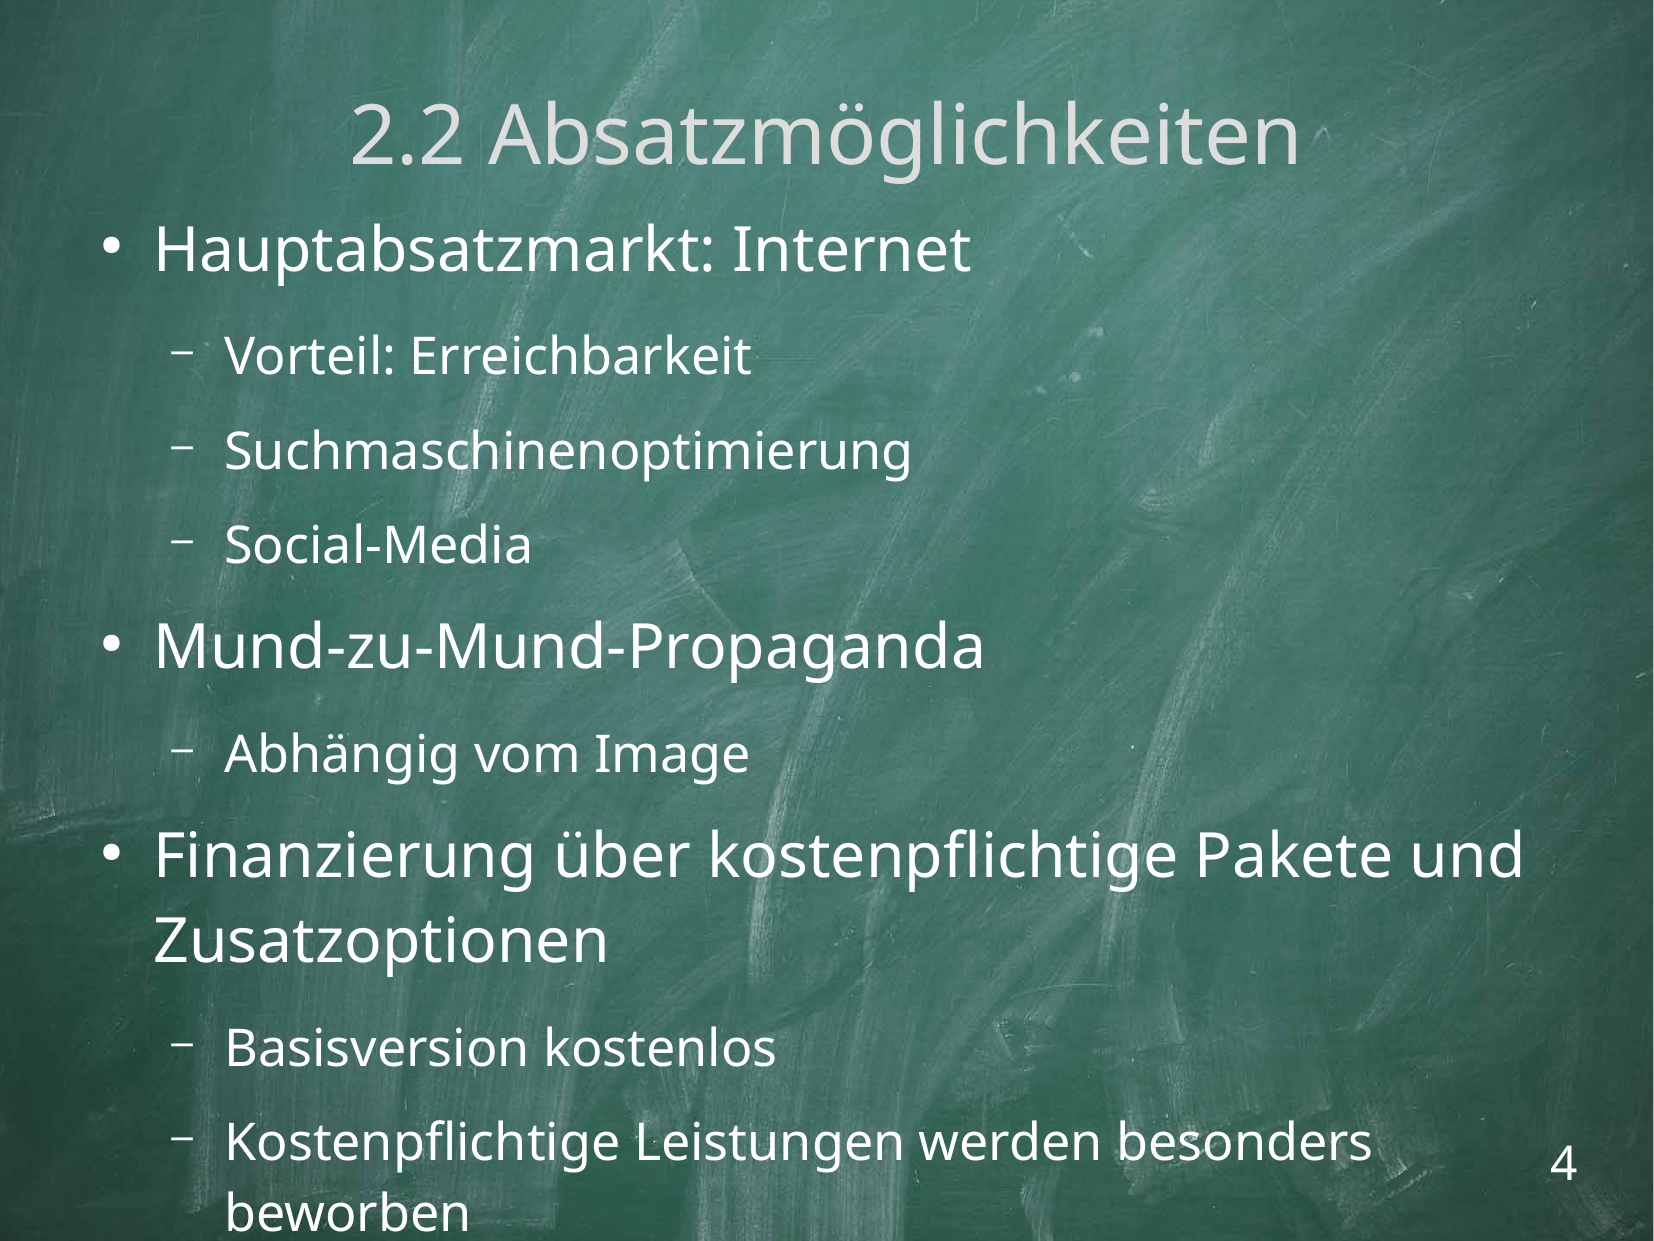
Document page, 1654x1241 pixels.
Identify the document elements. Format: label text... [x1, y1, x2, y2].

text_box 4 [1535, 1122, 1654, 1200]
title 2.2 Absatzmöglichkeiten [159, 29, 1495, 204]
picture [0, 0, 1654, 1241]
list Hauptabsatzmarkt: Internet Vorteil: Erreichbarkeit Suchmaschinenoptimierung Social-Media Mund-zu-Mund-Propaganda Abhängig vom Image Finanzierung über kostenpflichtige Pakete und Zusatzoptionen Basisversion kostenlos Kostenpflichtige Leistungen werden besonders beworben [82, 204, 1571, 924]
